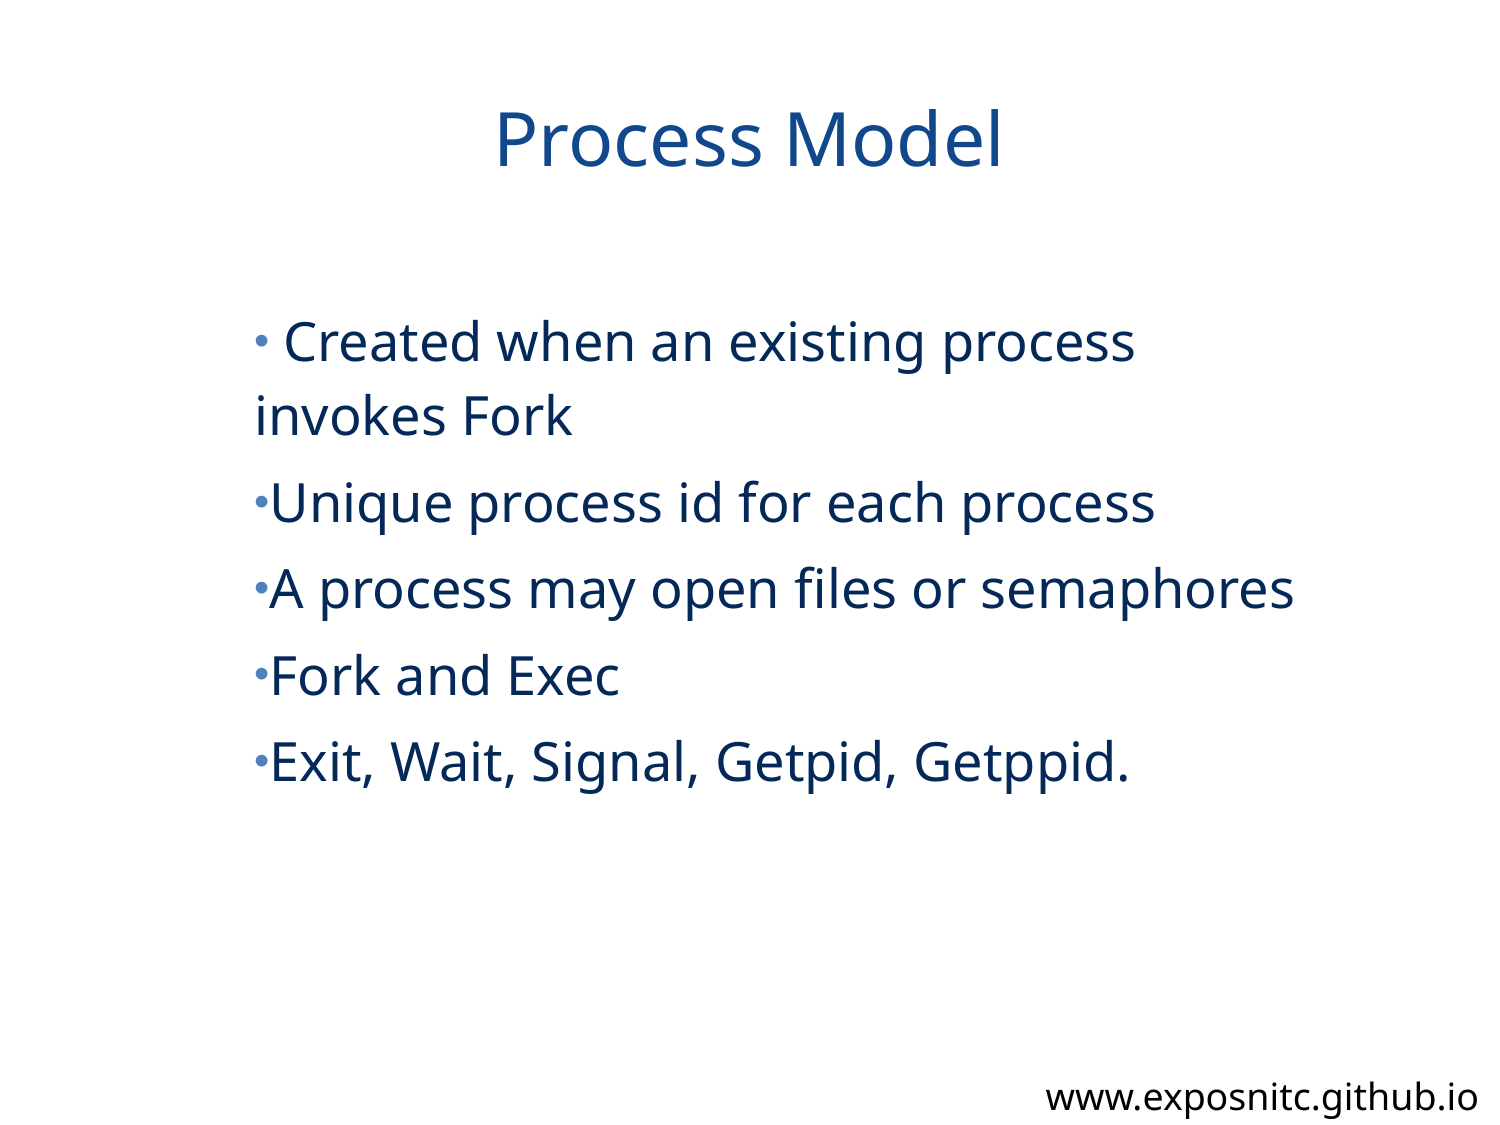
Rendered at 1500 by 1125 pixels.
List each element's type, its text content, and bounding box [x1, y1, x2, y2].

text_box www.exposnitc.github.io [1025, 1065, 1500, 1125]
title Process Model [141, 70, 1357, 197]
subtitle Created when an existing process invokes Fork Unique process id for each process A process may open files or semaphores Fork and Exec Exit, Wait, Signal, Getpid, Getppid. [234, 303, 1450, 950]
